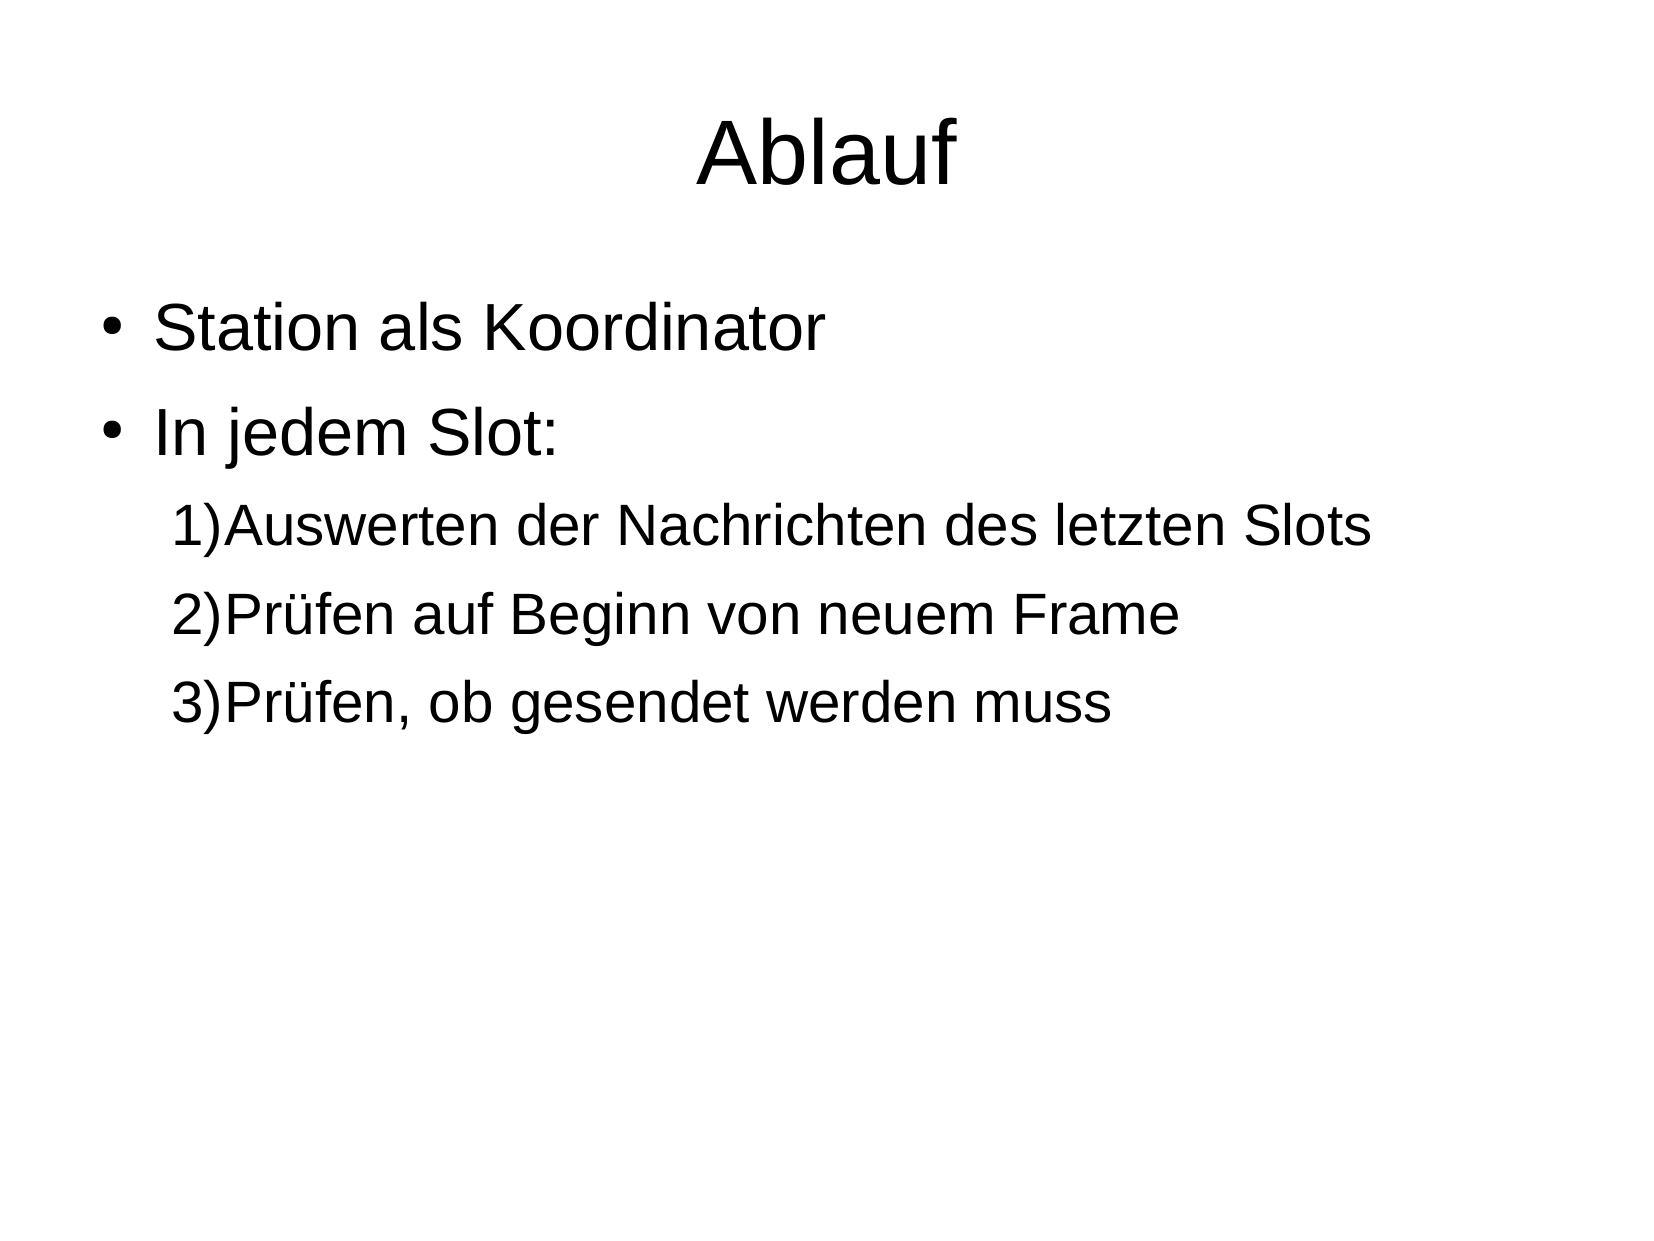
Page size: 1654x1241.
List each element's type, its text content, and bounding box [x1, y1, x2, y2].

list Station als Koordinator In jedem Slot: Auswerten der Nachrichten des letzten Slots Prüfen auf Beginn von neuem Frame Prüfen, ob gesendet werden muss [82, 290, 1571, 1010]
title Ablauf [82, 49, 1571, 257]
